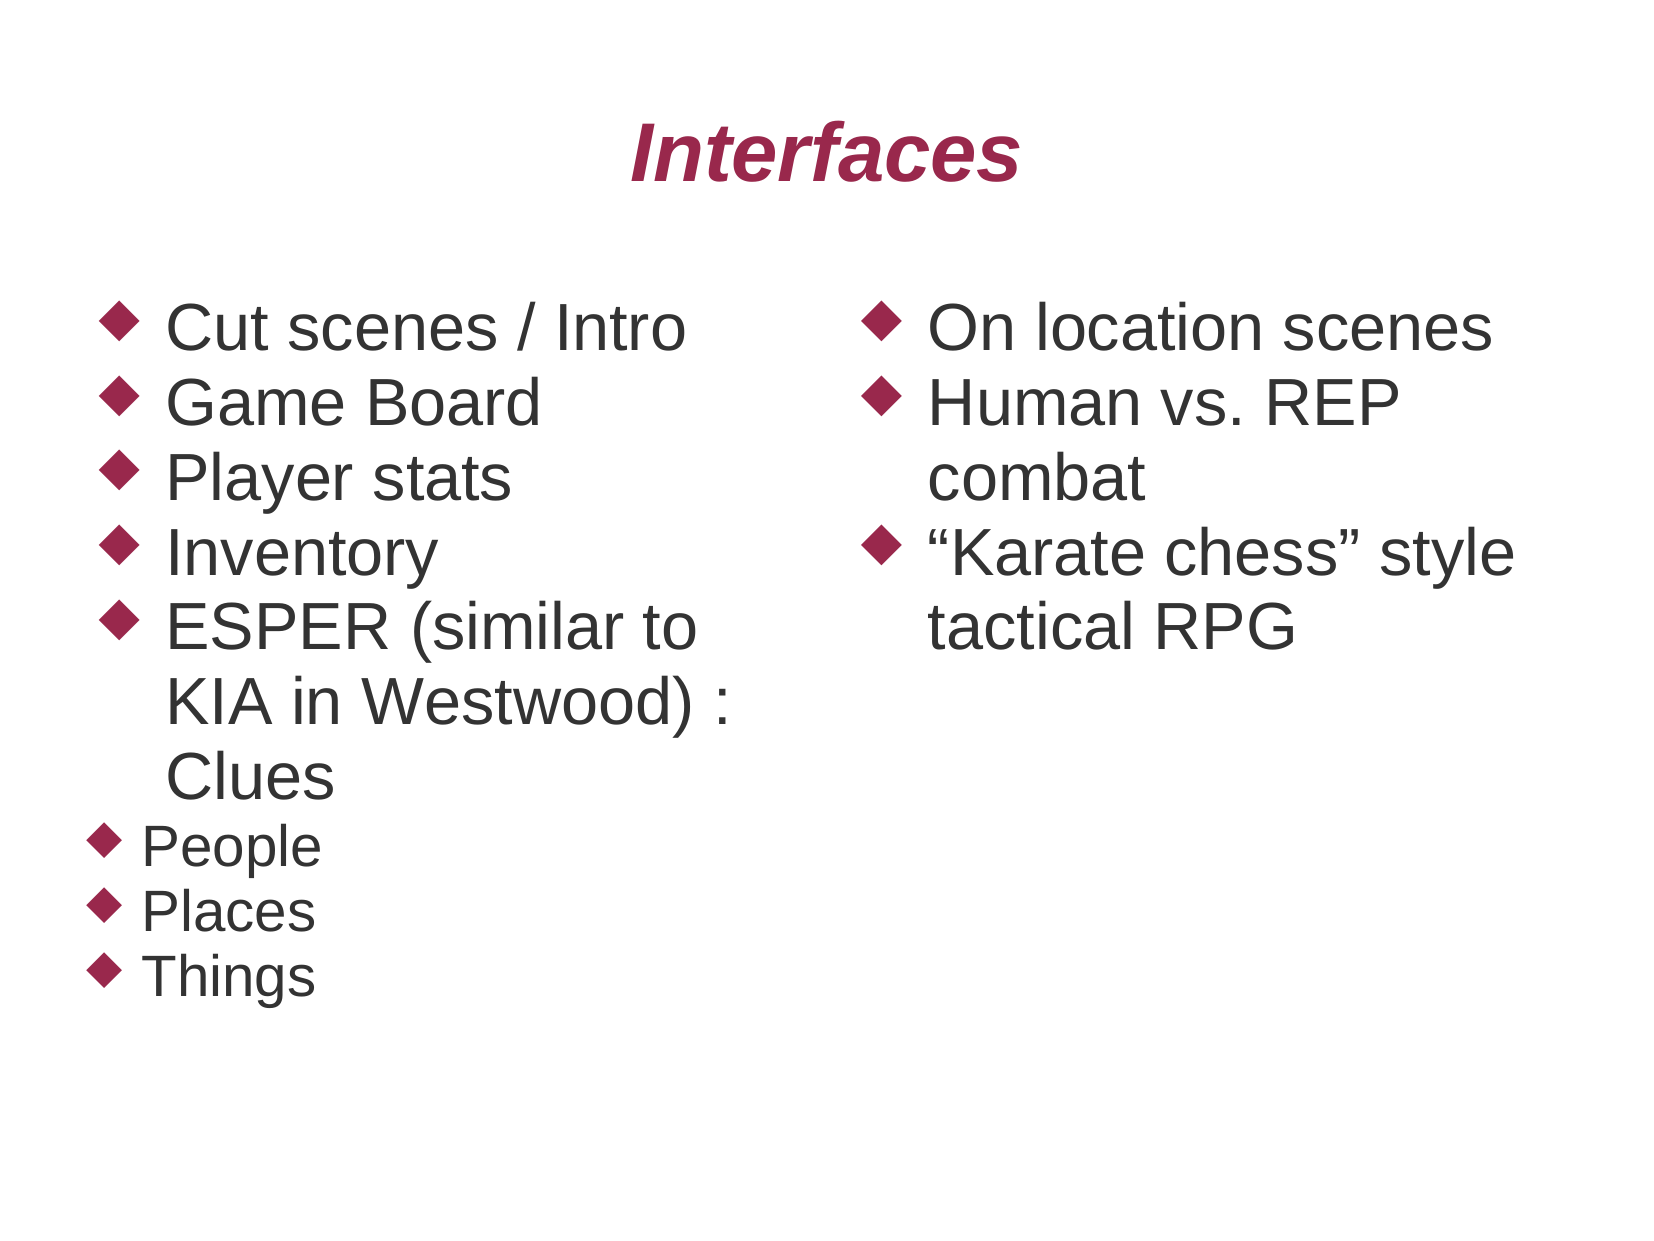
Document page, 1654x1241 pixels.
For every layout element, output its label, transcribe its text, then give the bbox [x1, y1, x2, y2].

title Interfaces [82, 49, 1571, 257]
list On location scenes Human vs. REP combat “Karate chess” style tactical RPG [845, 290, 1572, 1109]
list Cut scenes / Intro Game Board Player stats Inventory ESPER (similar to KIA in Westwood) : Clues People Places Things [82, 290, 809, 1241]
